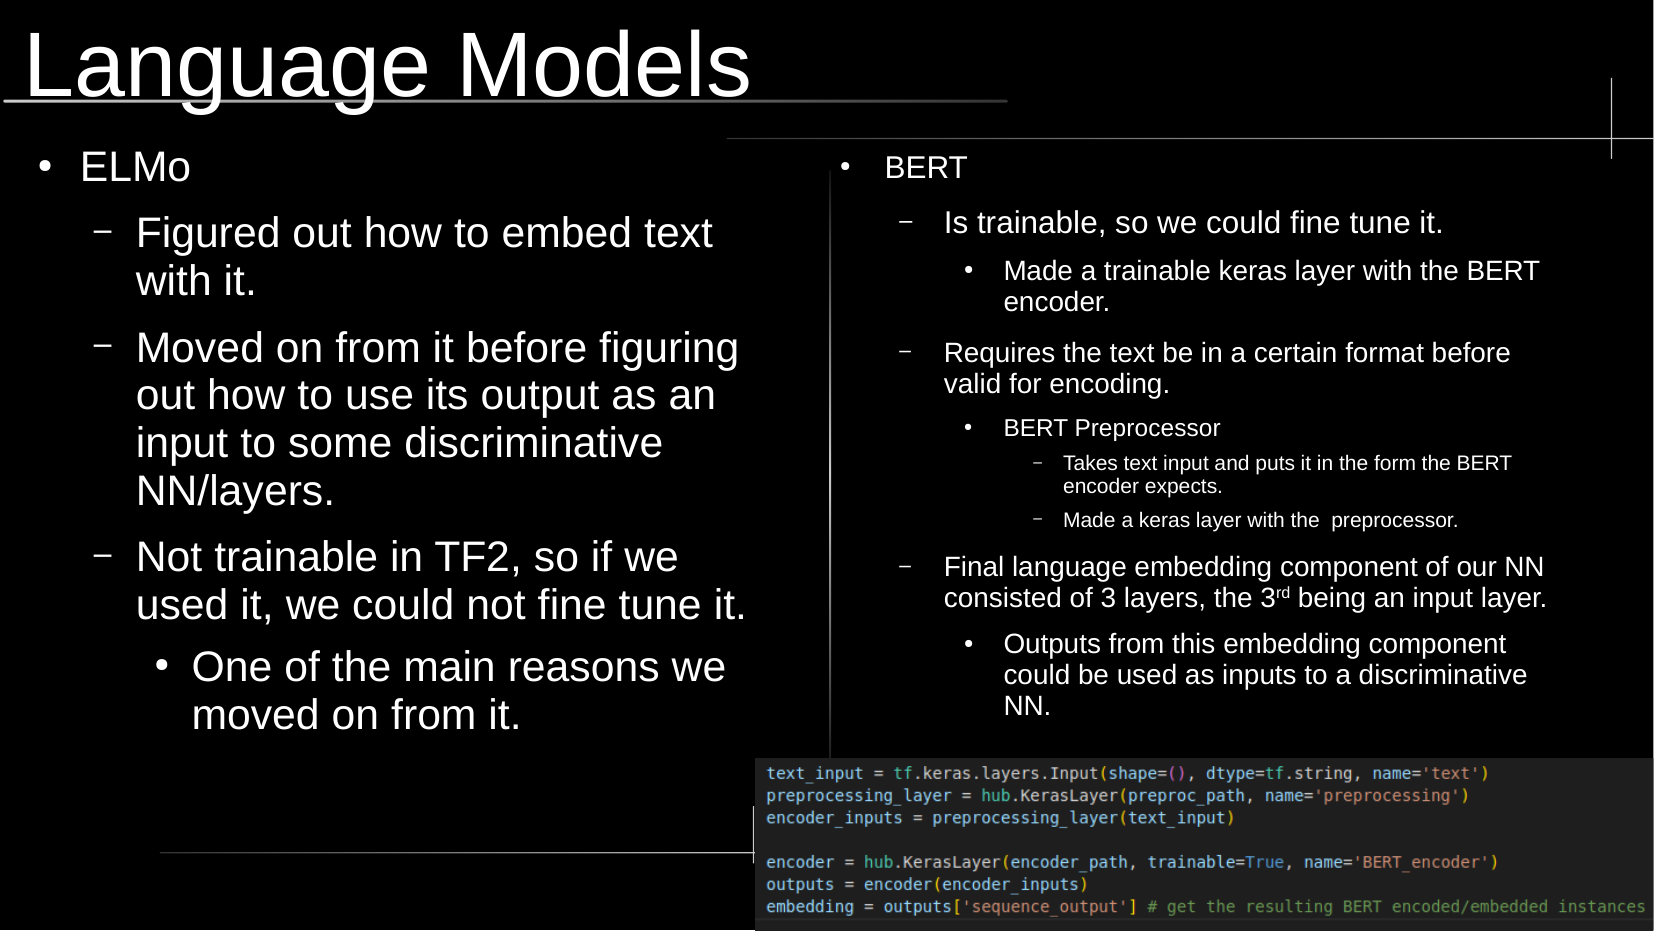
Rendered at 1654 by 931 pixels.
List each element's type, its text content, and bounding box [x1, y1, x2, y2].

list ELMo Figured out how to embed text with it. Moved on from it before figuring out how to use its output as an input to some discriminative NN/layers. Not trainable in TF2, so if we used it, we could not fine tune it. One of the main reasons we moved on from it. [23, 142, 751, 751]
list BERT Is trainable, so we could fine tune it. Made a trainable keras layer with the BERT encoder. Requires the text be in a certain format before valid for encoding. BERT Preprocessor Takes text input and puts it in the form the BERT encoder expects. Made a keras layer with the preprocessor. Final language embedding component of our NN consisted of 3 layers, the 3rd being an input layer. Outputs from this embedding component could be used as inputs to a discriminative NN. [825, 150, 1552, 758]
title Language Models [23, 11, 1589, 119]
picture [755, 758, 1654, 931]
